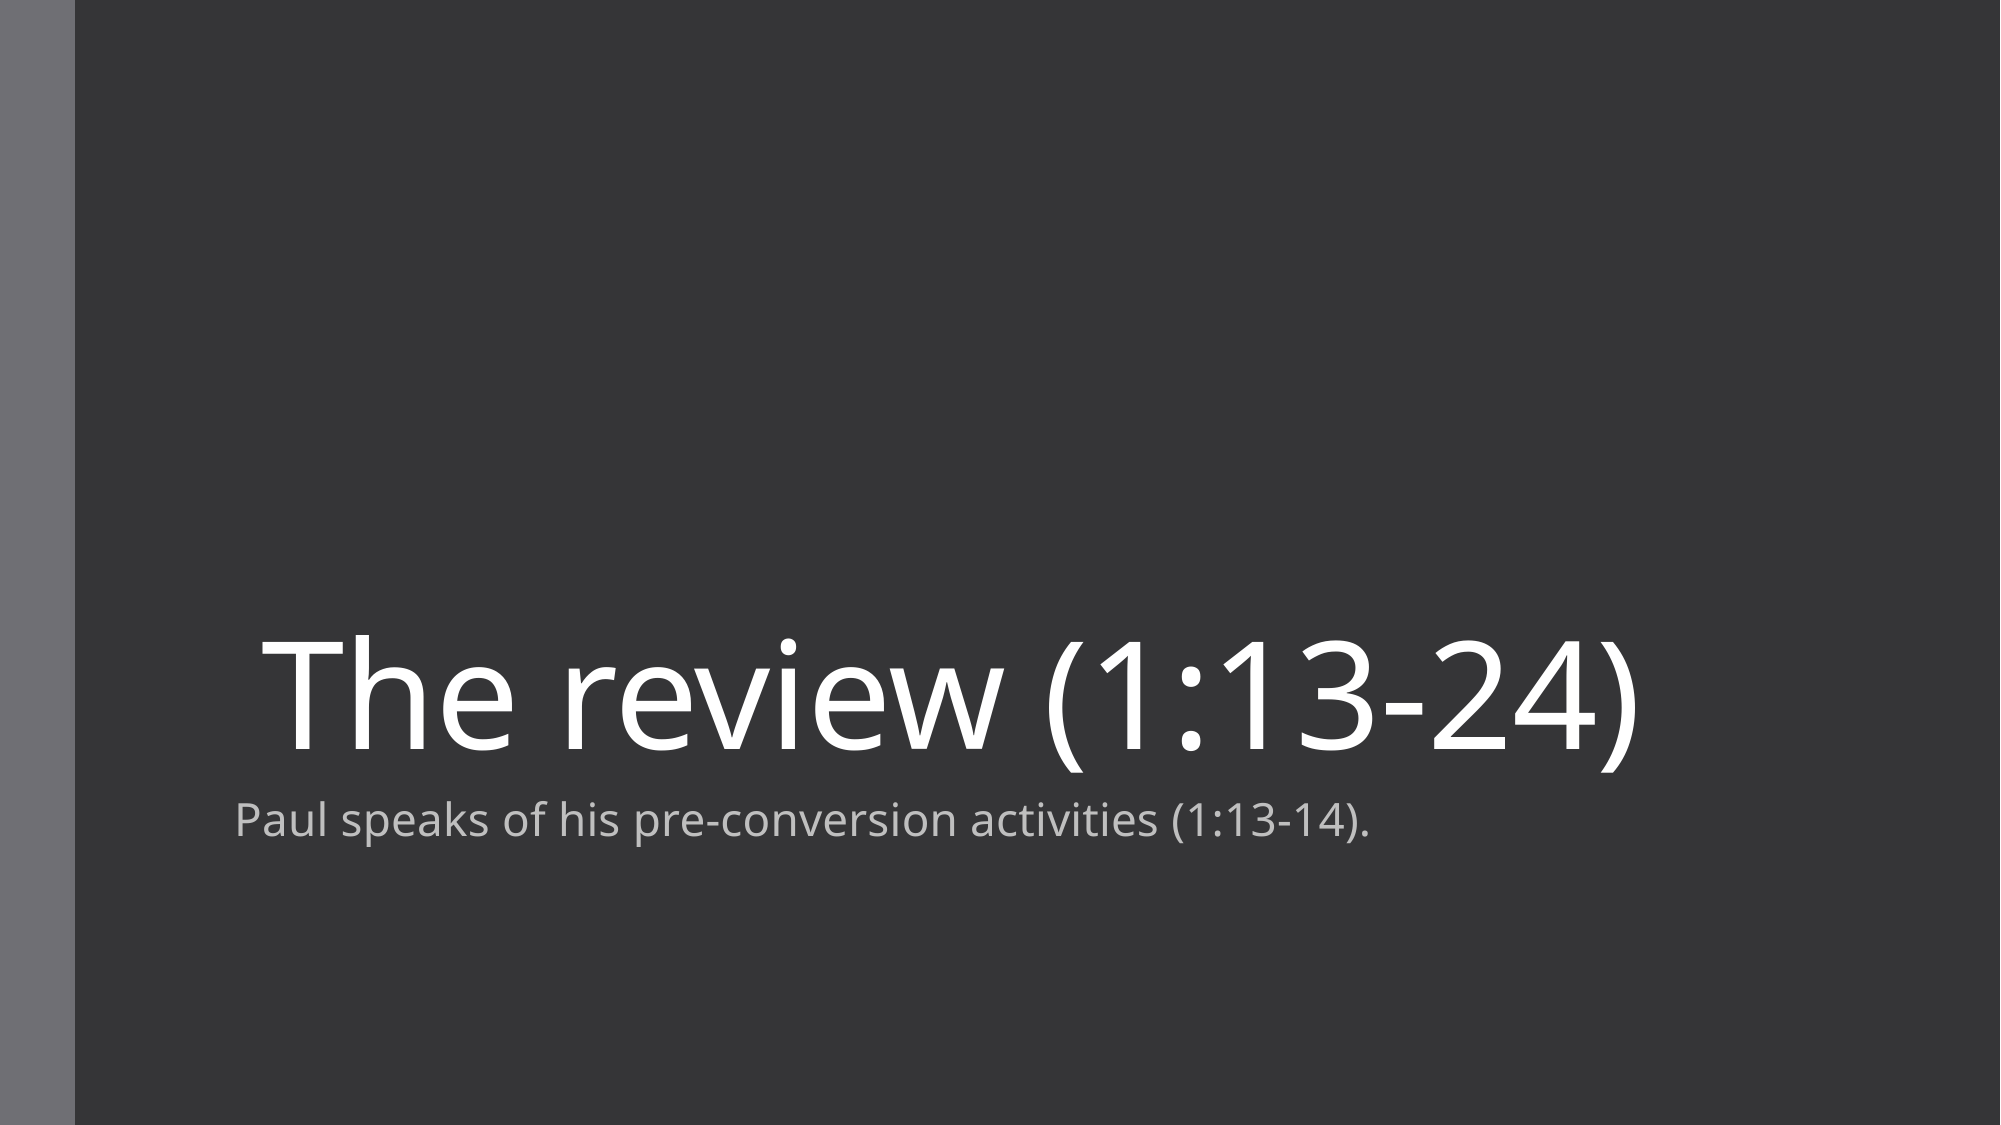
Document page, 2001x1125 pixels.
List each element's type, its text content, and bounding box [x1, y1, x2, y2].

subtitle Paul speaks of his pre-conversion activities (1:13-14). [206, 787, 1752, 1066]
title The review (1:13-24) [206, 124, 1752, 787]
